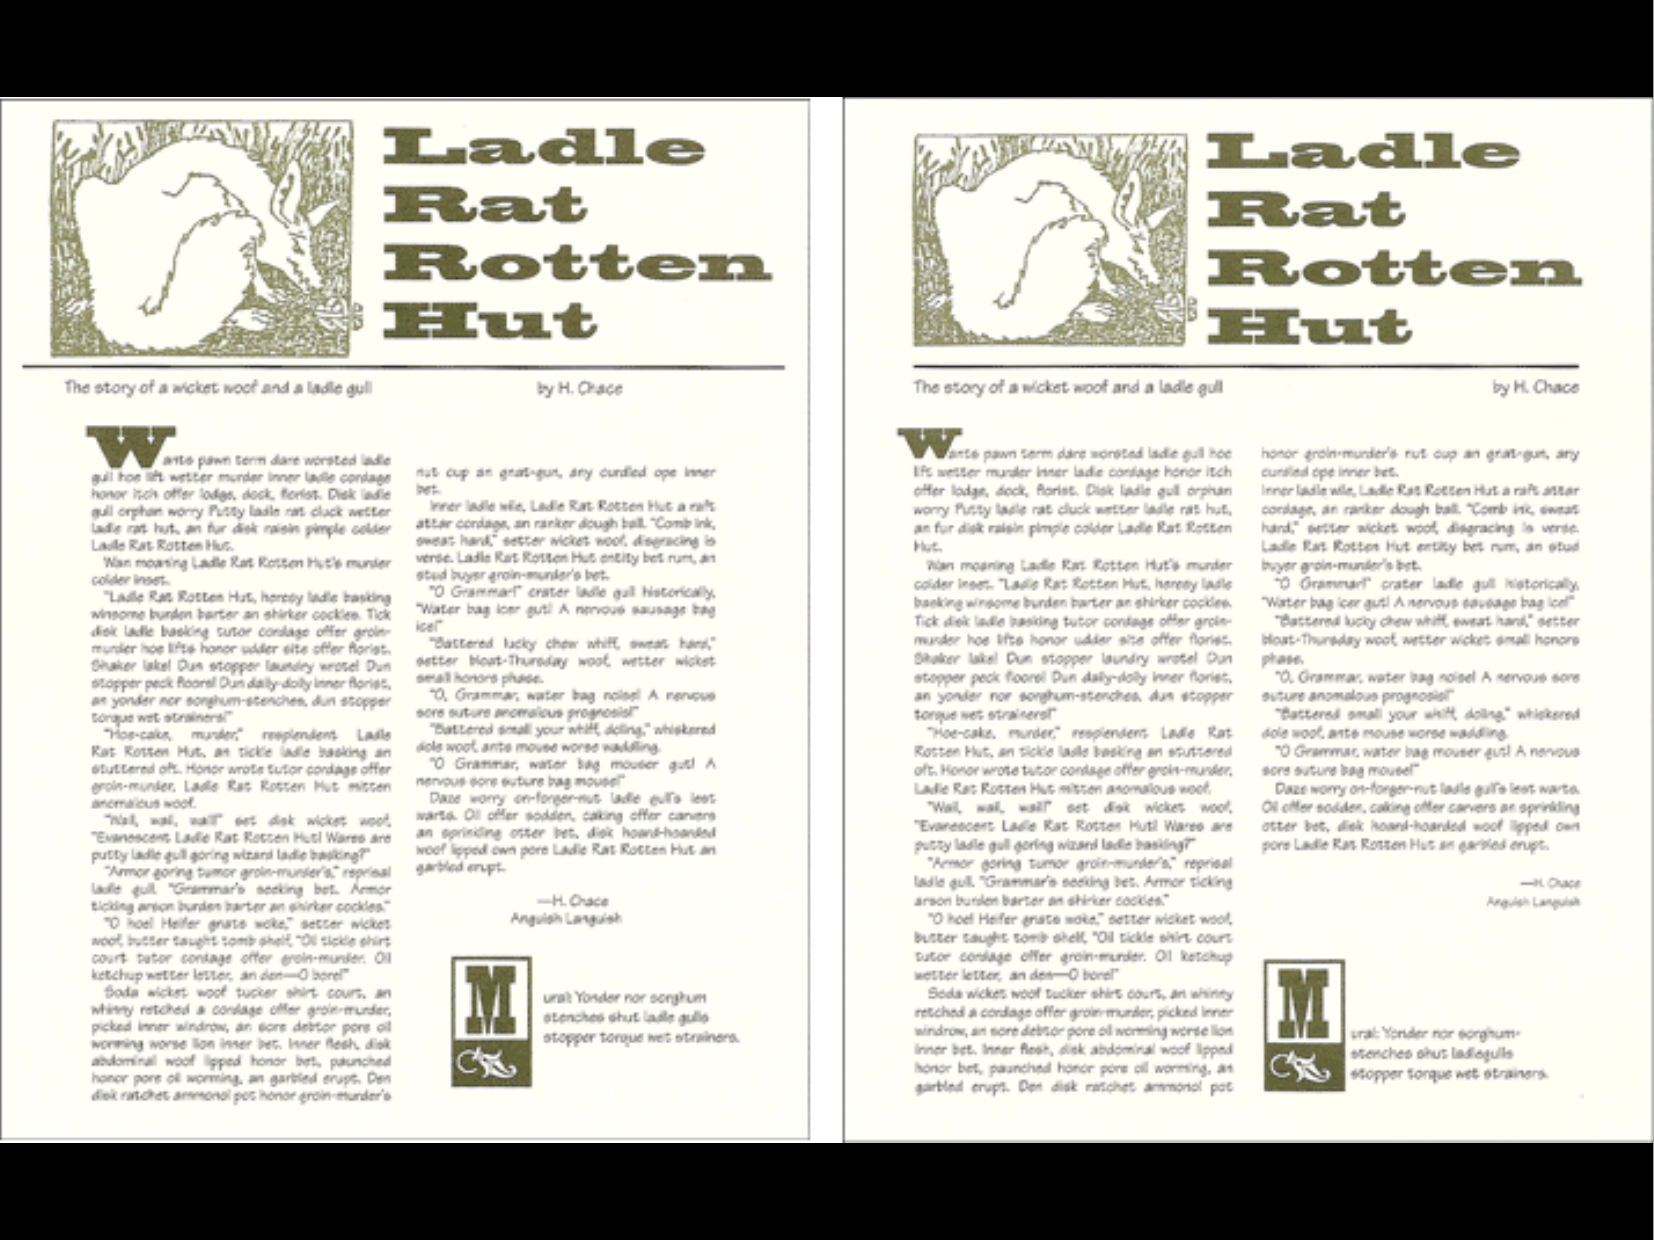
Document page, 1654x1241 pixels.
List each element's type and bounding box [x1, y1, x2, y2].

picture [0, 97, 1654, 1143]
